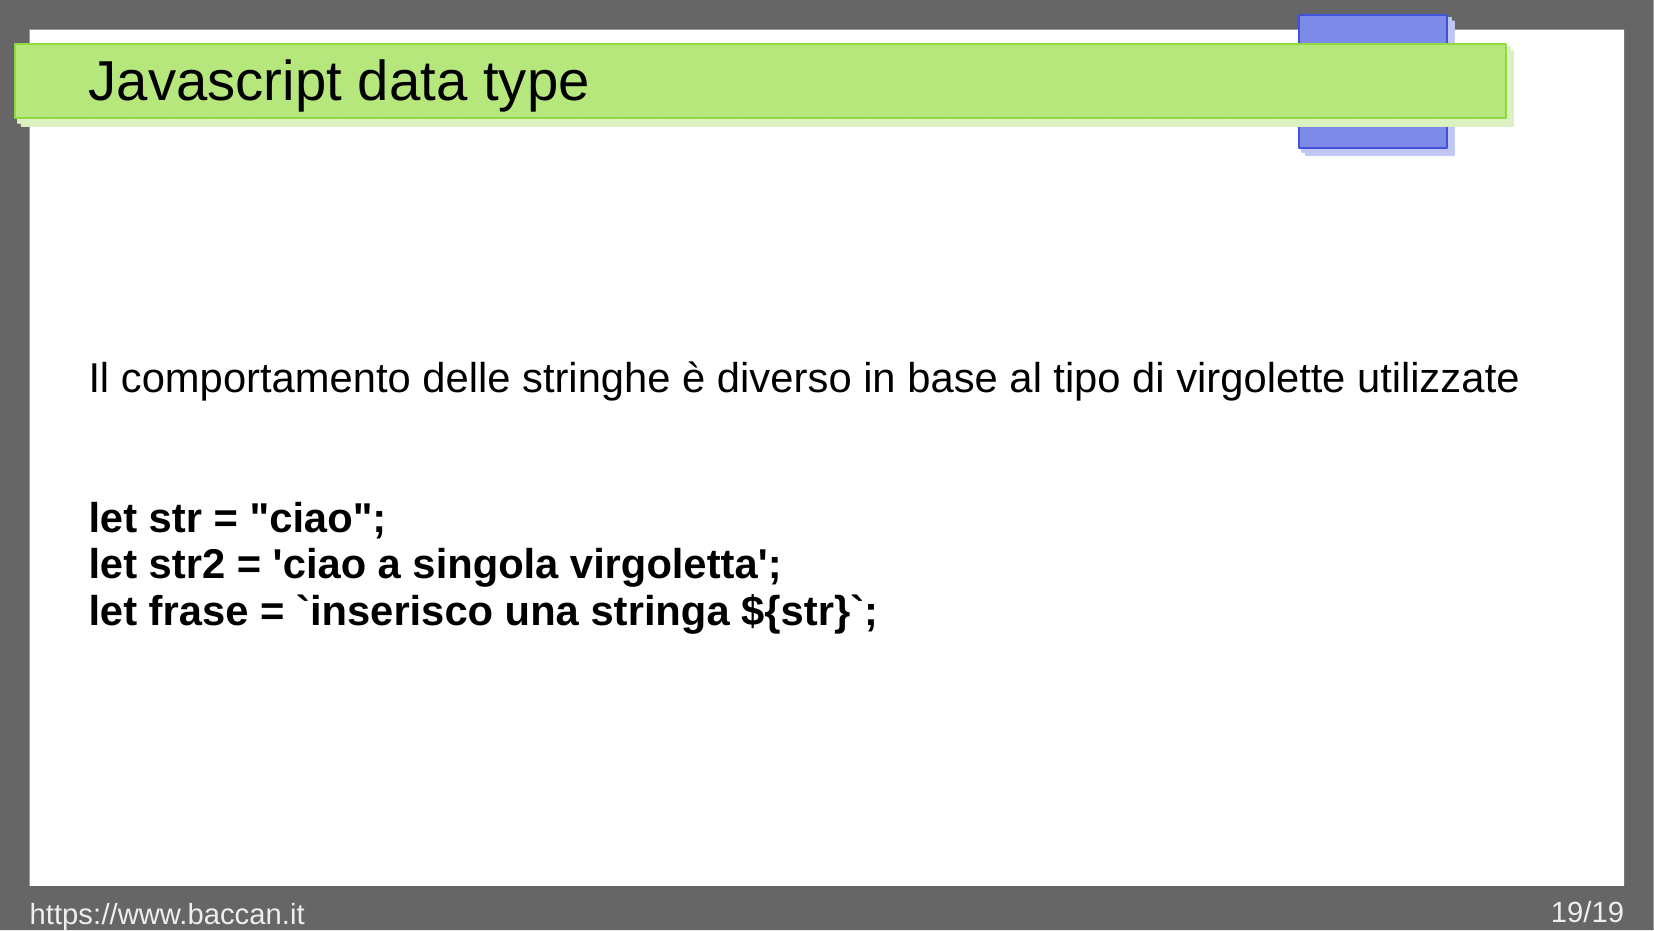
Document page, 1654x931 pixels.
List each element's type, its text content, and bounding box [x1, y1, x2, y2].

text_box Il comportamento delle stringhe è diverso in base al tipo di virgolette utilizzate let str = "ciao"; let str2 = 'ciao a singola virgoletta'; let frase = `inserisco una stringa ${str}`; [88, 169, 1565, 821]
title Javascript data type [88, 44, 1506, 119]
